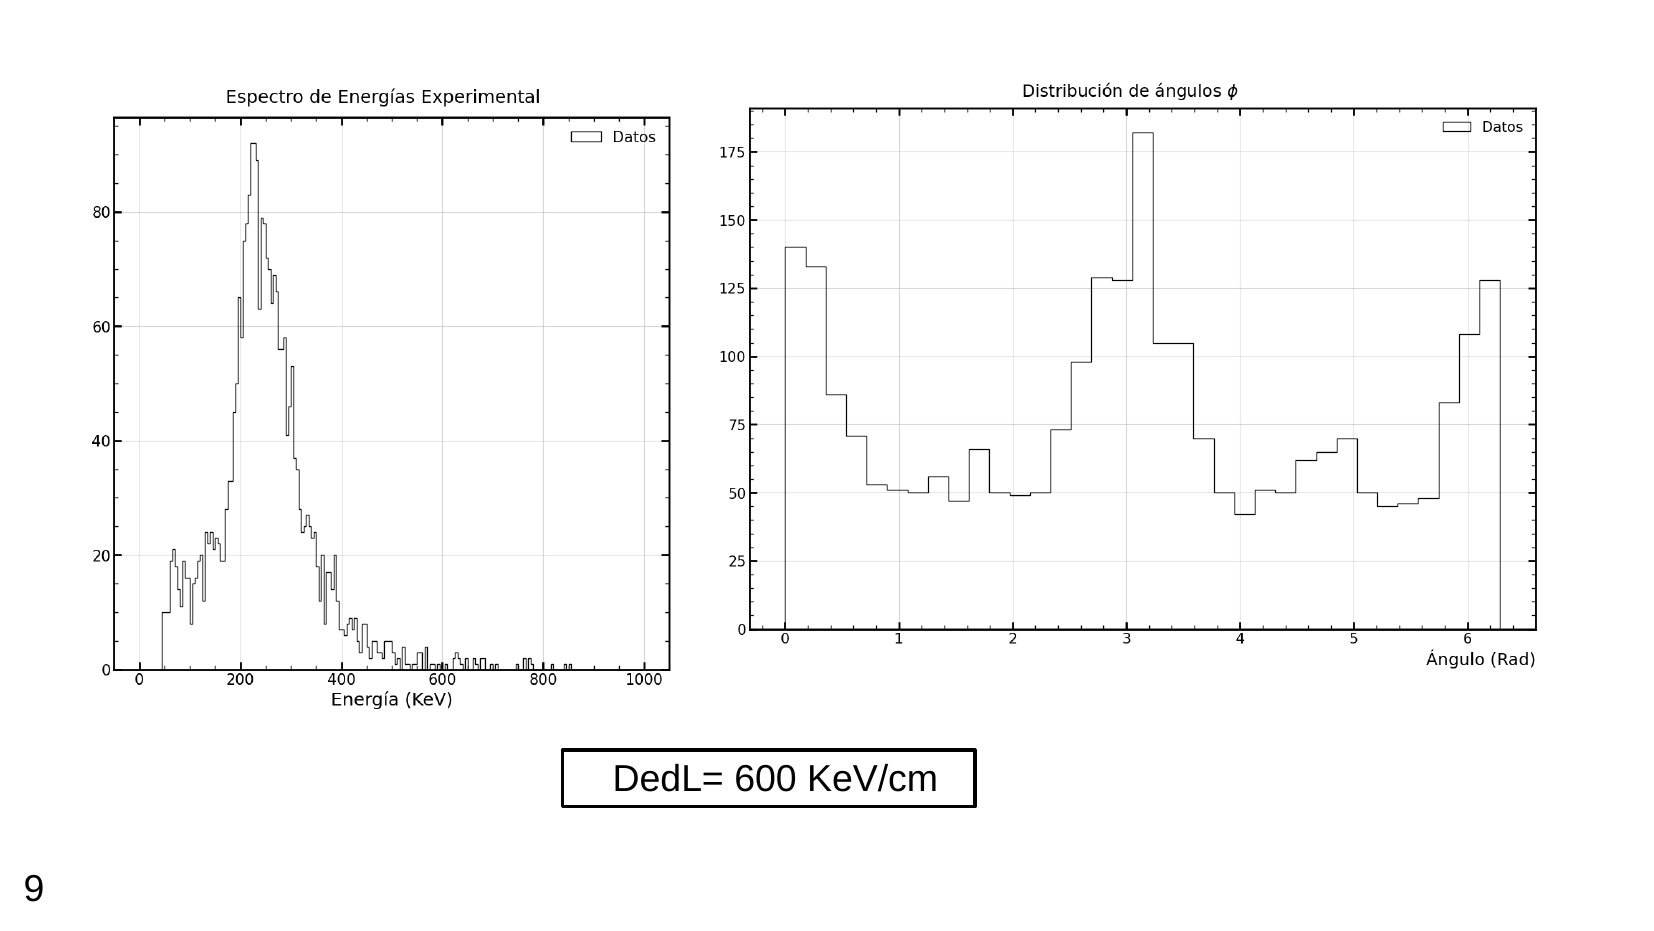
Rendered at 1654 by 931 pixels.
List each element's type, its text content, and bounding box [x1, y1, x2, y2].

picture [712, 74, 1542, 676]
text_box DedL= 600 KeV/cm [562, 750, 976, 807]
picture [84, 81, 676, 716]
text_box <number> [8, 860, 638, 931]
